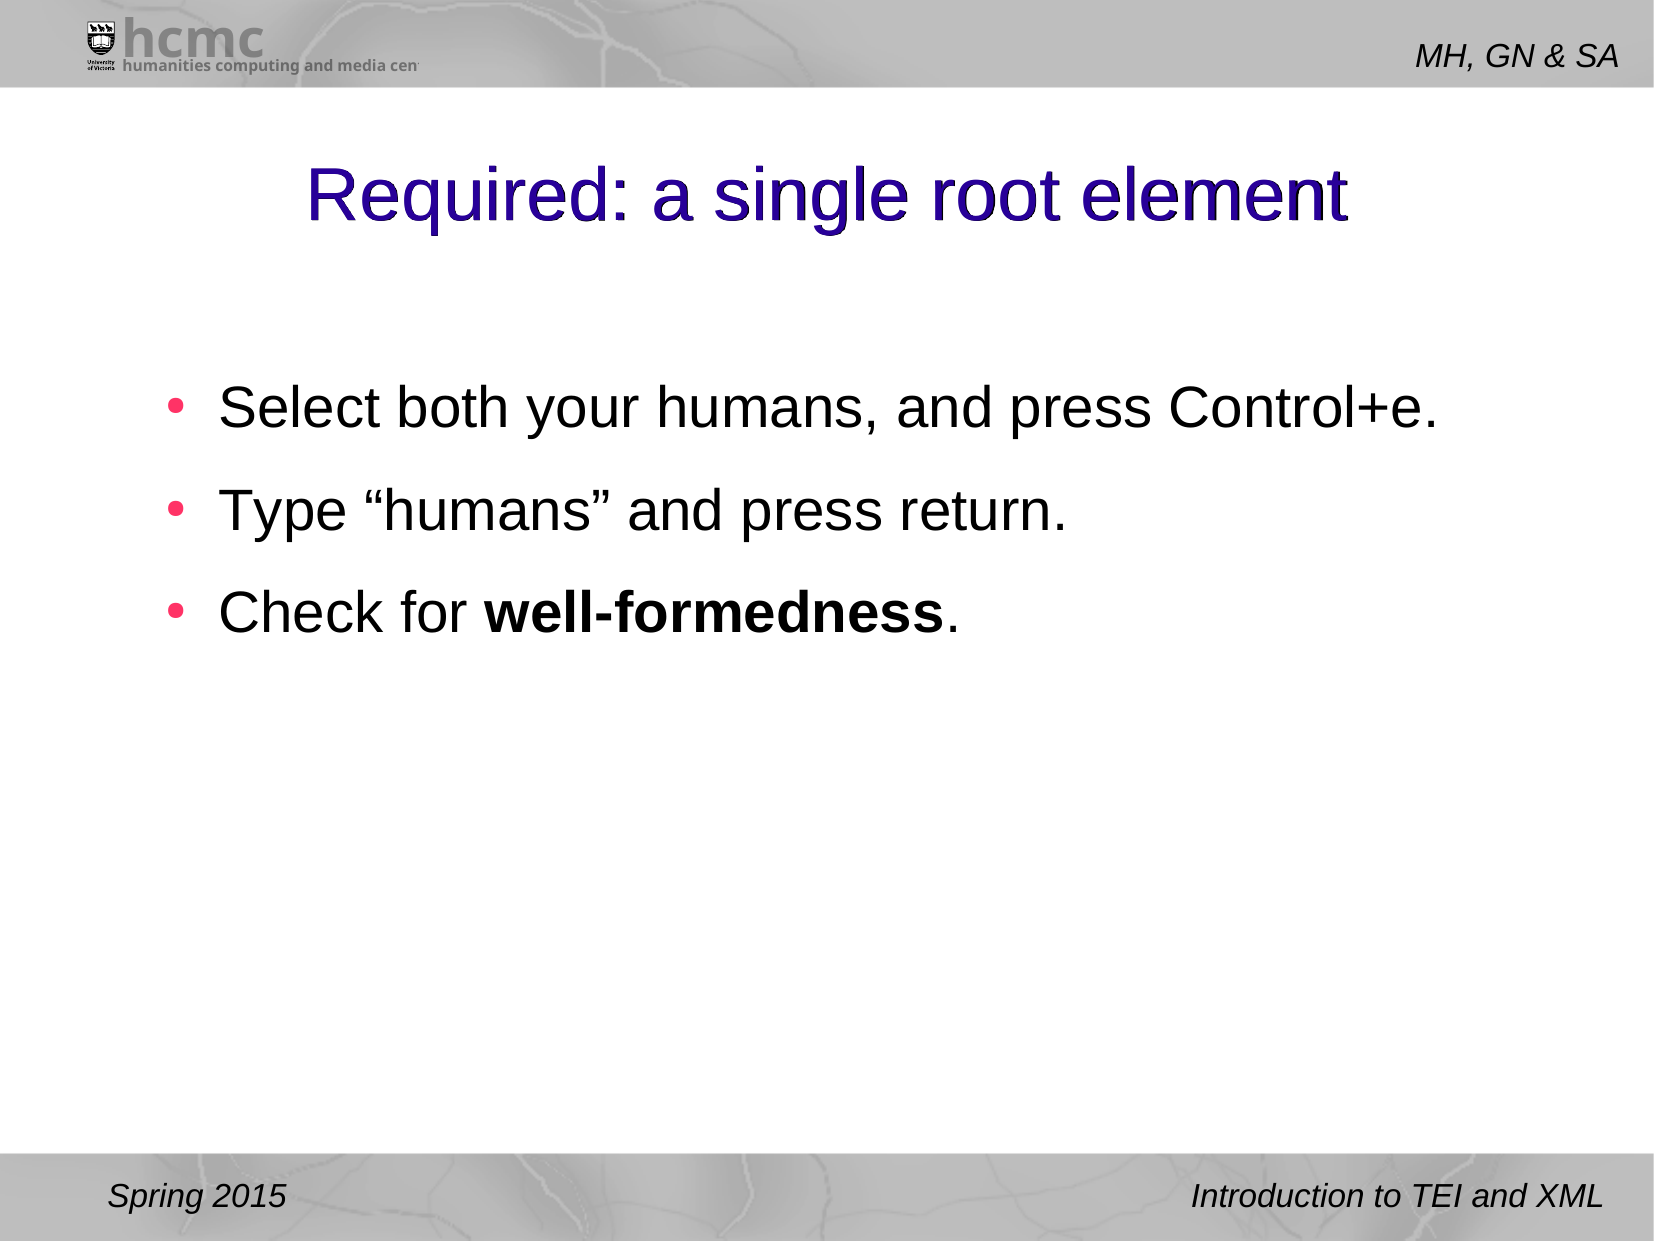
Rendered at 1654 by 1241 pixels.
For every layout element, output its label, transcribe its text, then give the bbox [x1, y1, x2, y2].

list Select both your humans, and press Control+e. Type “humans” and press return. Check for well-formedness. [147, 375, 1506, 1045]
title Required: a single root element [118, 90, 1536, 298]
picture [0, 0, 1654, 1241]
